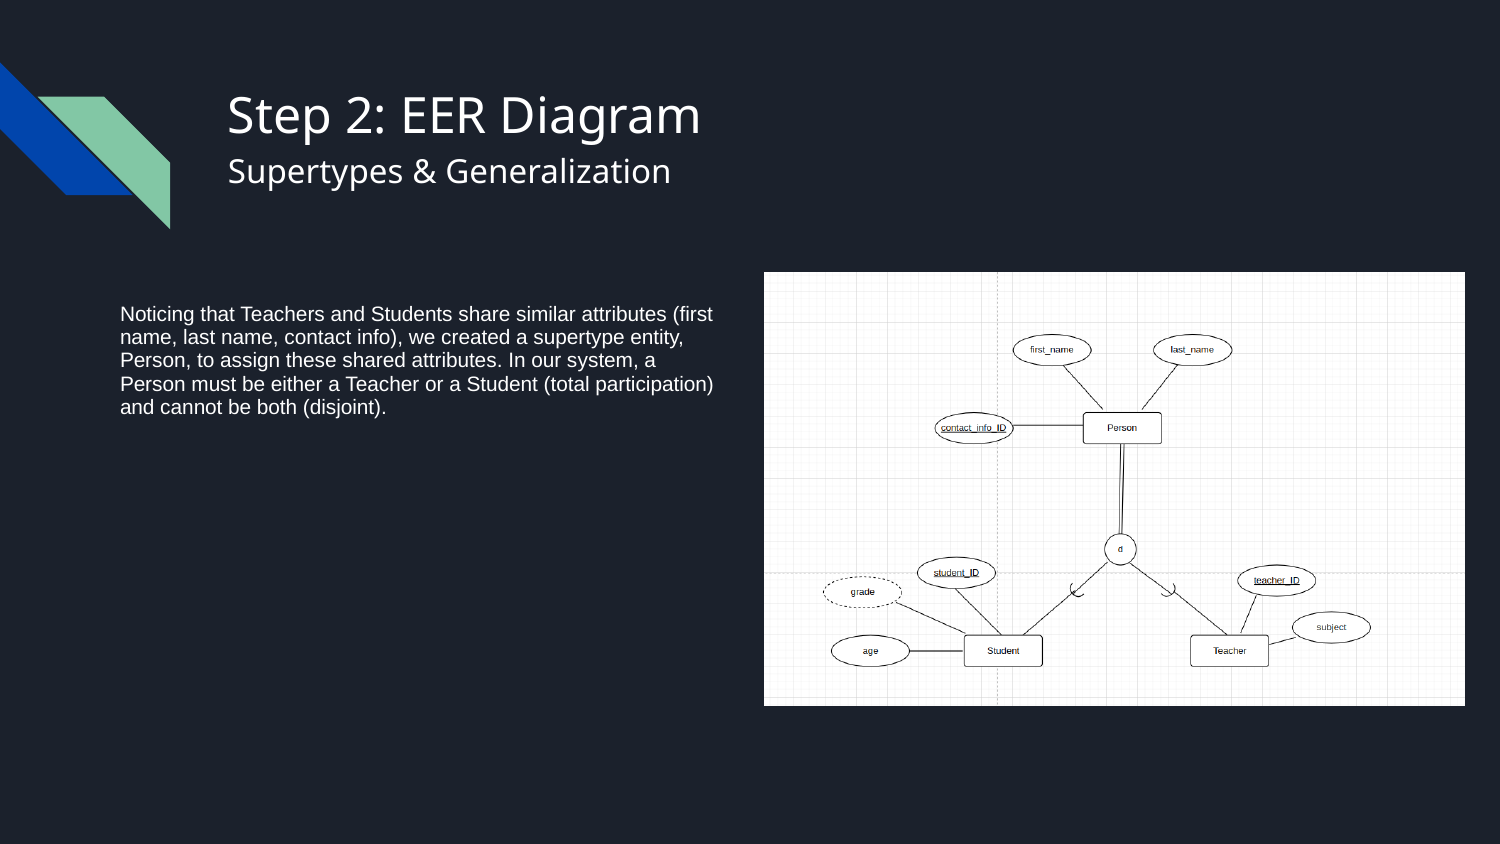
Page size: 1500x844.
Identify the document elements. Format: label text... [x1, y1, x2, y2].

title Step 2: EER Diagram Supertypes & Generalization [212, 64, 1368, 215]
text_box Noticing that Teachers and Students share similar attributes (first name, last name, contact info), we created a supertype entity, Person, to assign these shared attributes. In our system, a Person must be either a Teacher or a Student (total participation) and cannot be both (disjoint). [105, 295, 739, 496]
picture [764, 272, 1465, 706]
